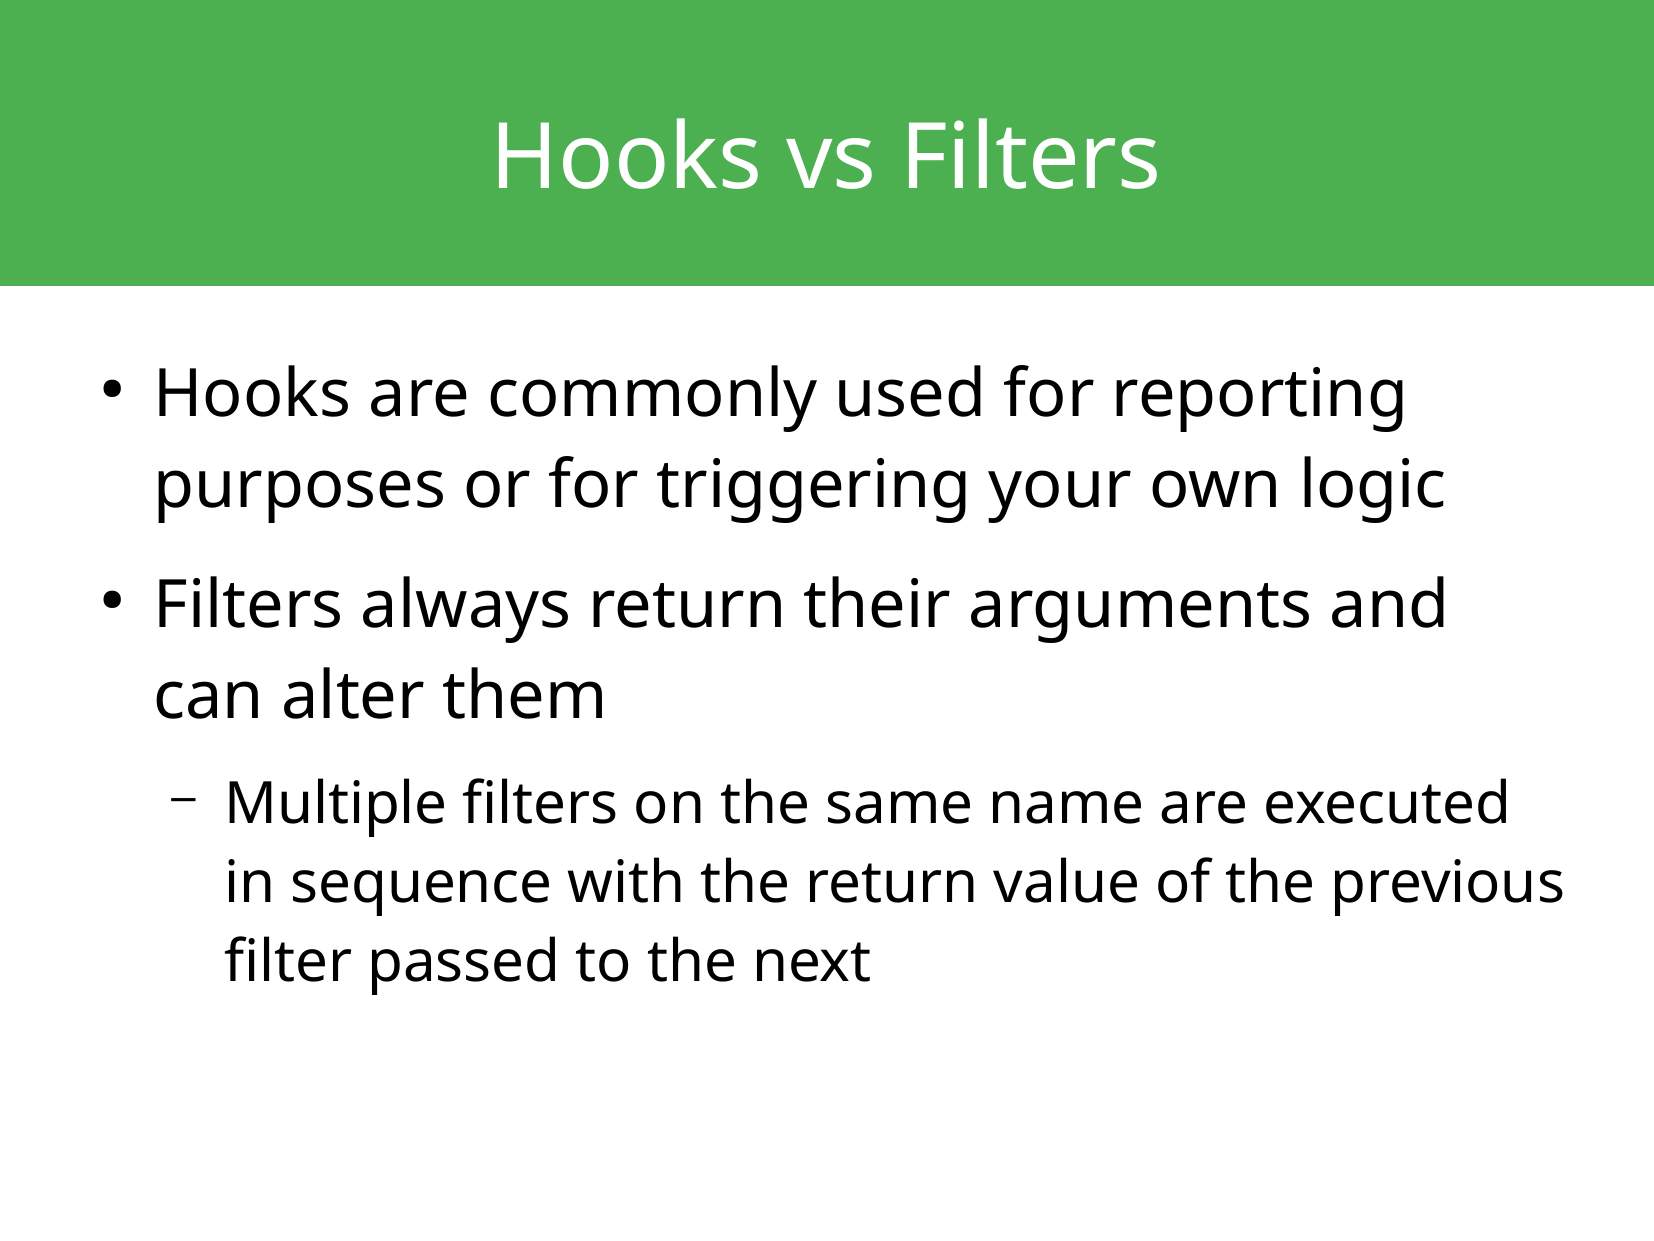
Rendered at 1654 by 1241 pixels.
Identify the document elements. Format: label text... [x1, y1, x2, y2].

list Hooks are commonly used for reporting purposes or for triggering your own logic Filters always return their arguments and can alter them Multiple filters on the same name are executed in sequence with the return value of the previous filter passed to the next [82, 345, 1571, 1201]
title Hooks vs Filters [82, 49, 1571, 257]
